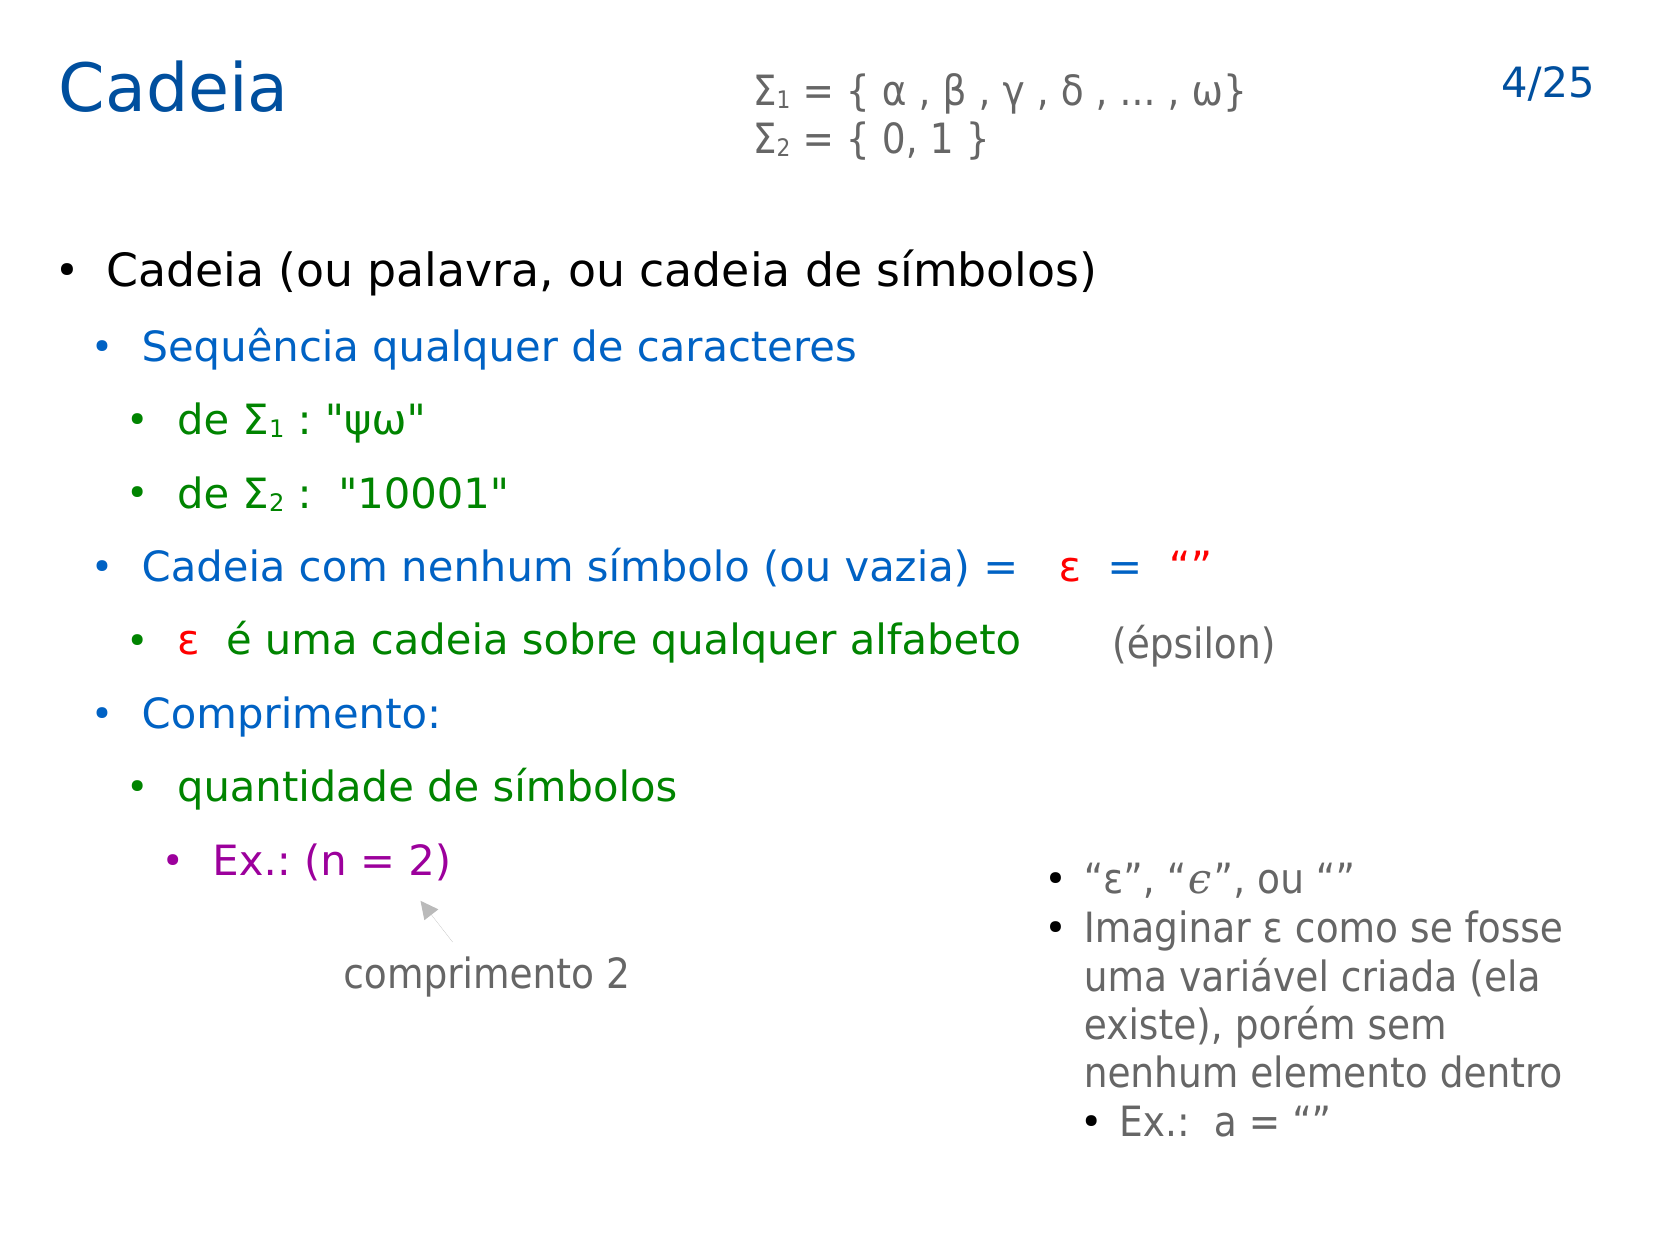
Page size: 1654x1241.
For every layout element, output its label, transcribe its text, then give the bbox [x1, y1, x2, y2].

text_box comprimento 2 [328, 942, 651, 1006]
text_box Σ1 = { α , β , γ , δ , ... , ω} Σ2 = { 0, 1 } [738, 59, 1447, 207]
list Cadeia (ou palavra, ou cadeia de símbolos) Sequência qualquer de caracteres de Σ1 : "ψω" de Σ2 : "10001" Cadeia com nenhum símbolo (ou vazia) = ε = “” ε é uma cadeia sobre qualquer alfabeto Comprimento: quantidade de símbolos Ex.: (n = 2) [59, 236, 1595, 1211]
text_box (épsilon) [1097, 612, 1309, 677]
title Cadeia [59, 29, 1625, 148]
text_box “ε”, “𝜖”, ou “” Imaginar ε como se fosse uma variável criada (ela existe), porém sem nenhum elemento dentro Ex.: a = “” [1033, 847, 1625, 1241]
